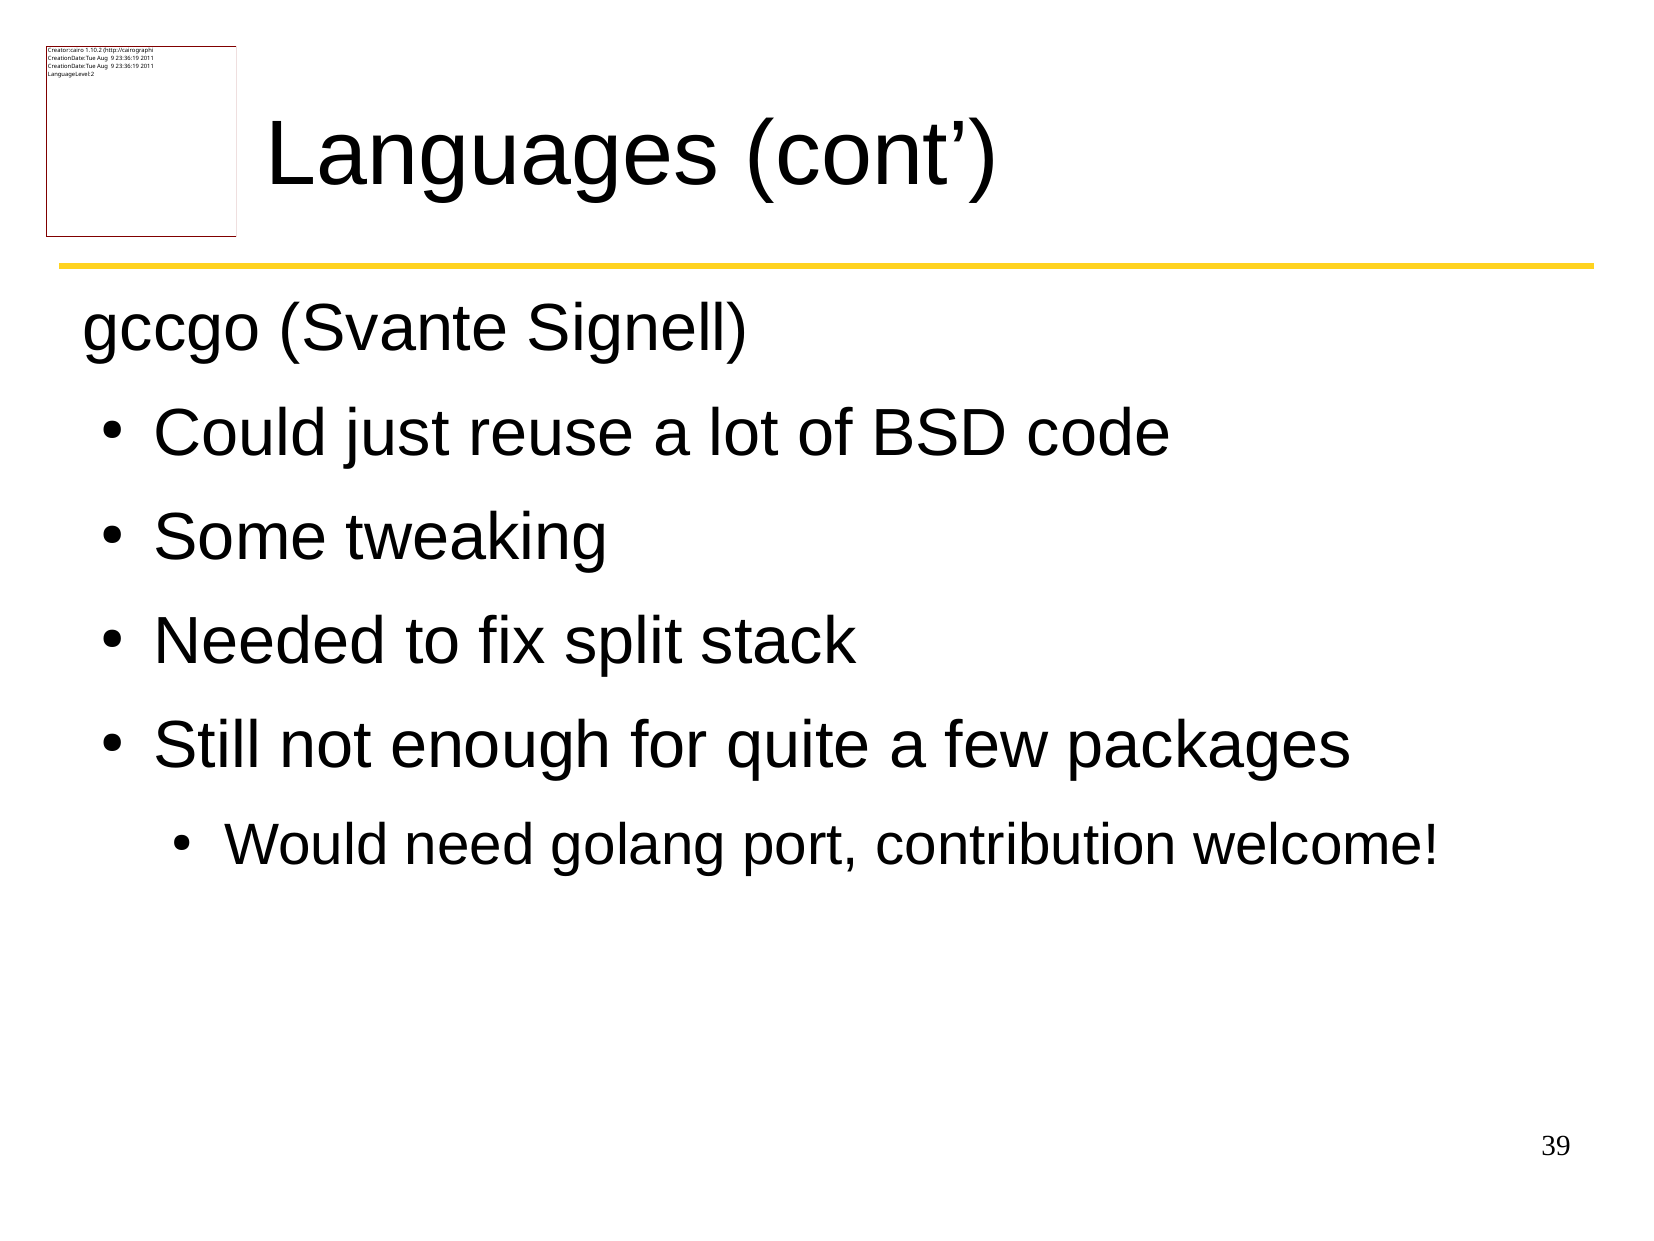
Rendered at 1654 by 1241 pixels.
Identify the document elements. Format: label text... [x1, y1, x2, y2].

title Languages (cont’) [265, 49, 1571, 257]
list gccgo (Svante Signell) Could just reuse a lot of BSD code Some tweaking Needed to fix split stack Still not enough for quite a few packages Would need golang port, contribution welcome! [82, 290, 1571, 1152]
